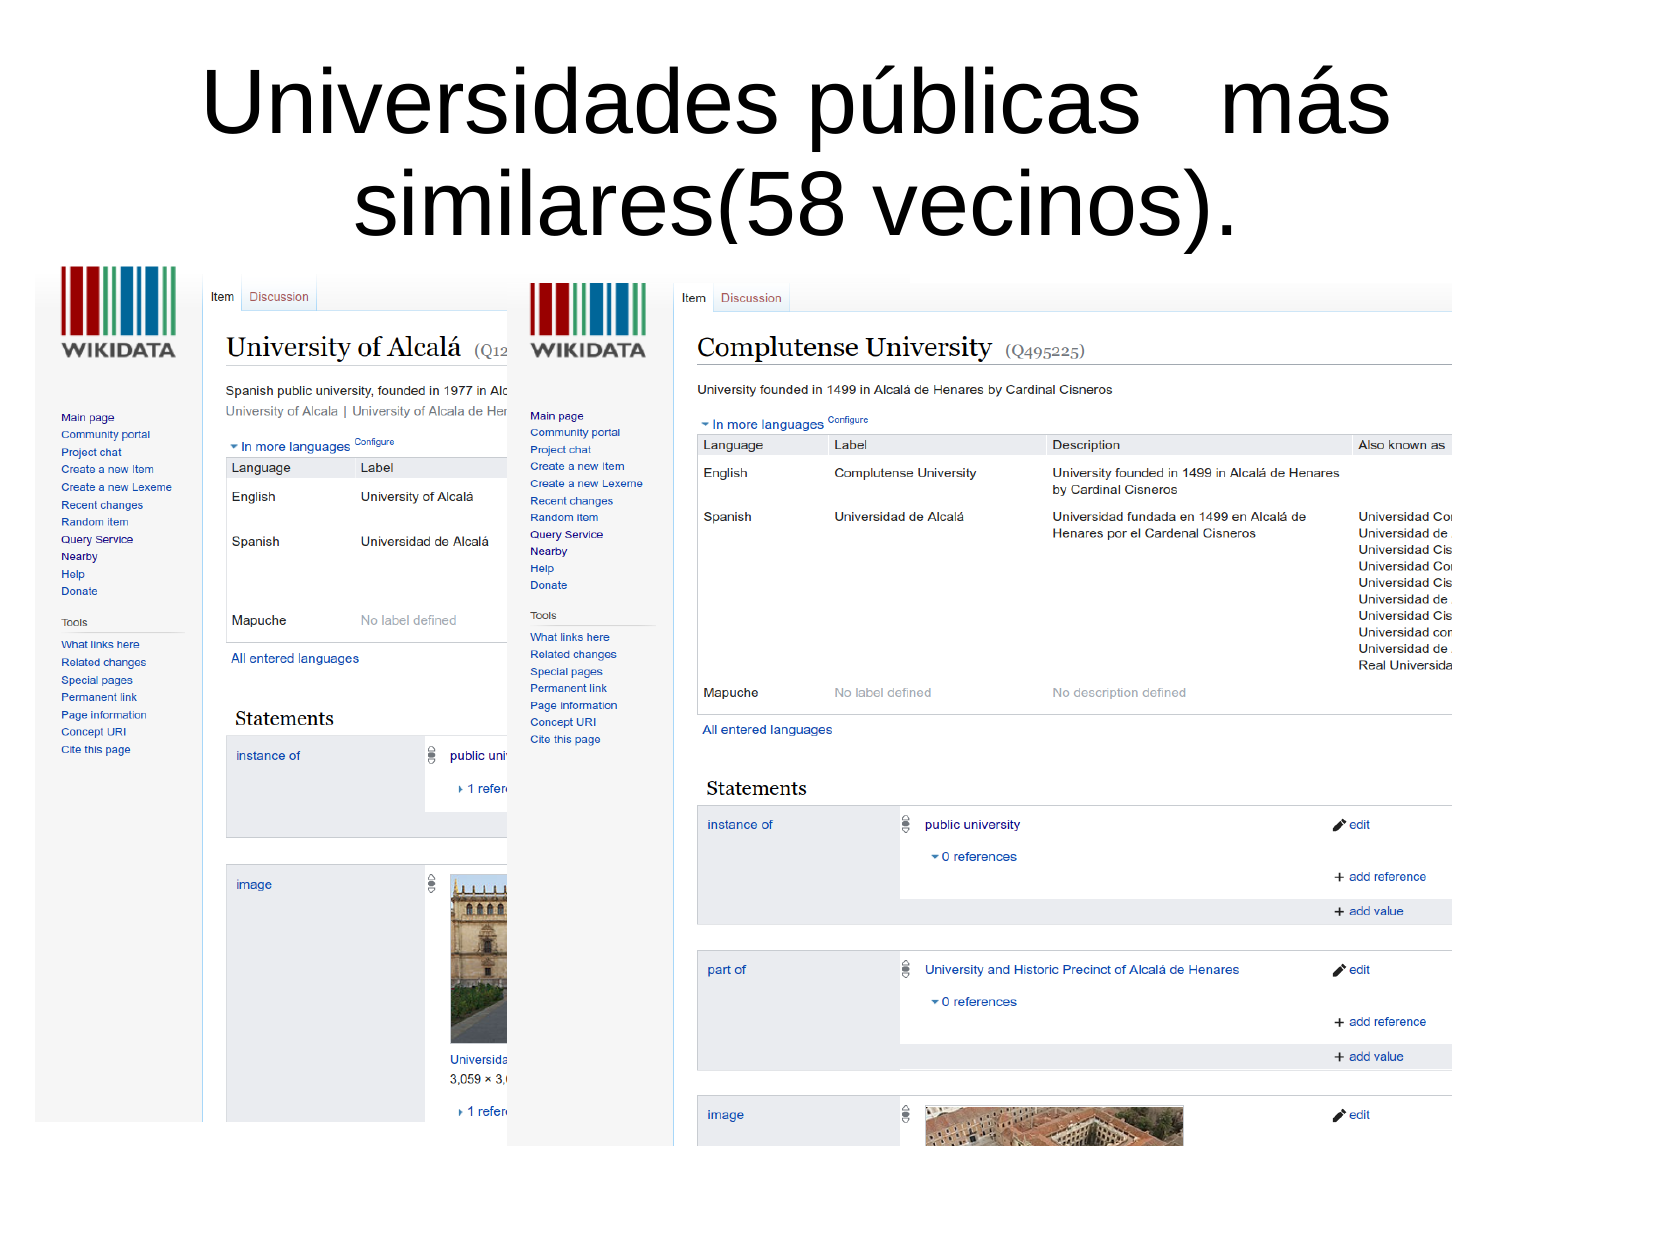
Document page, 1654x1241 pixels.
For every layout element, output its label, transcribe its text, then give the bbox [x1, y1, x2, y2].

picture [35, 244, 1452, 1146]
title Universidades públicas más similares(58 vecinos). [23, 49, 1571, 257]
